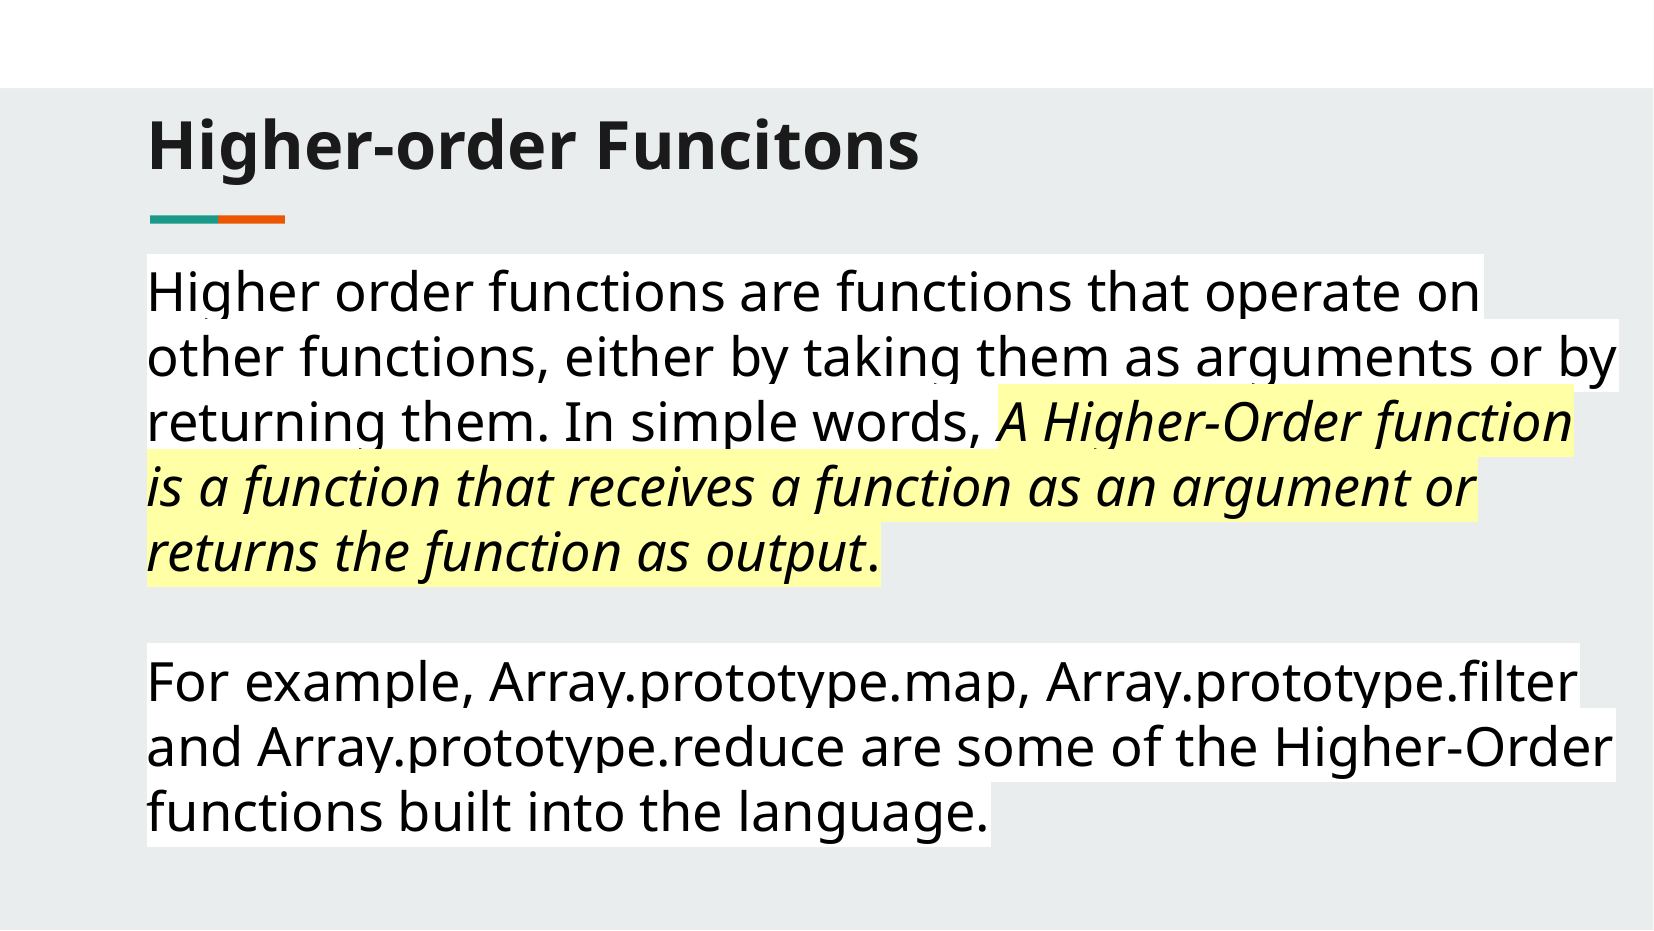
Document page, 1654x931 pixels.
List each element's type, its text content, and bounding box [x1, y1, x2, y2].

title Higher-order Funcitons Higher order functions are functions that operate on other functions, either by taking them as arguments or by returning them. In simple words, A Higher-Order function is a function that receives a function as an argument or returns the function as output. For example, Array.prototype.map, Array.prototype.filter and Array.prototype.reduce are some of the Higher-Order functions built into the language. [131, 87, 1640, 626]
